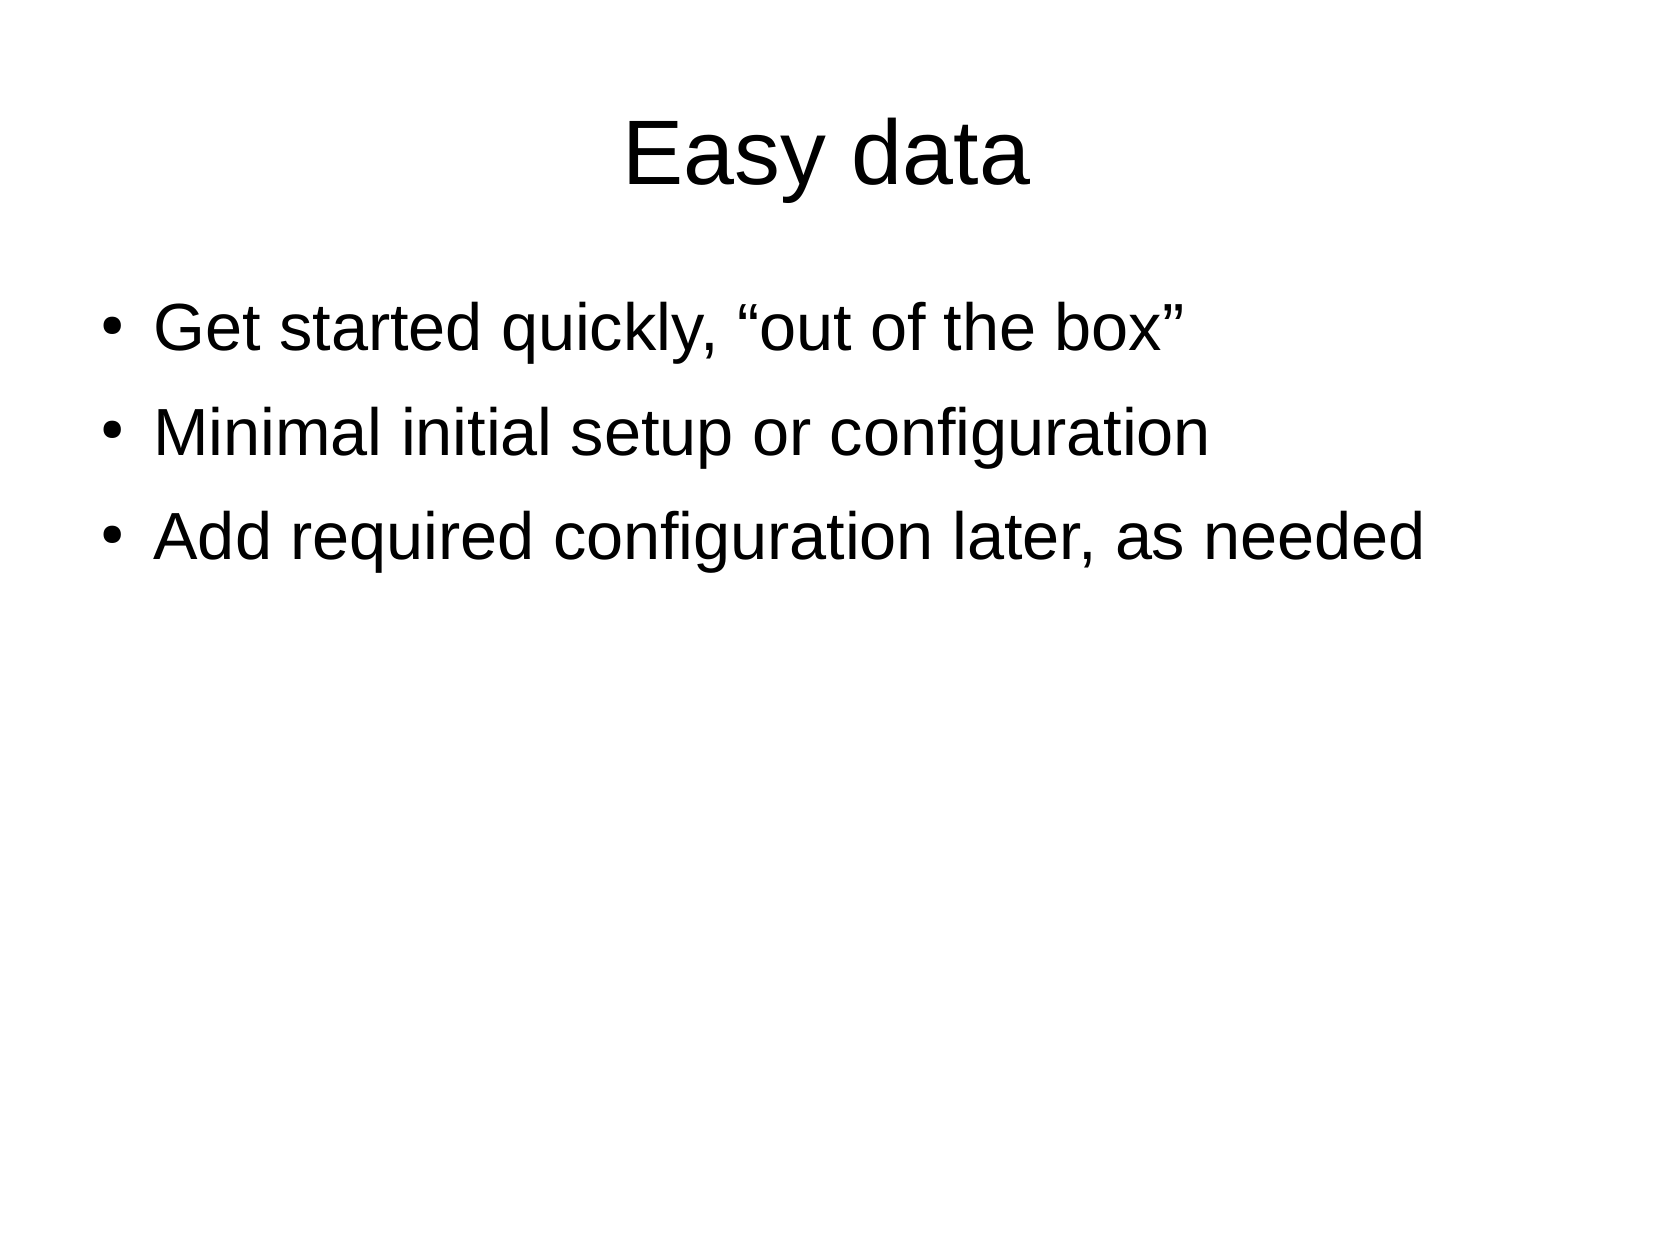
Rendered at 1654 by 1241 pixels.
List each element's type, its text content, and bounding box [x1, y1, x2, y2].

list Get started quickly, “out of the box” Minimal initial setup or configuration Add required configuration later, as needed [82, 290, 1538, 1010]
title Easy data [82, 49, 1571, 257]
